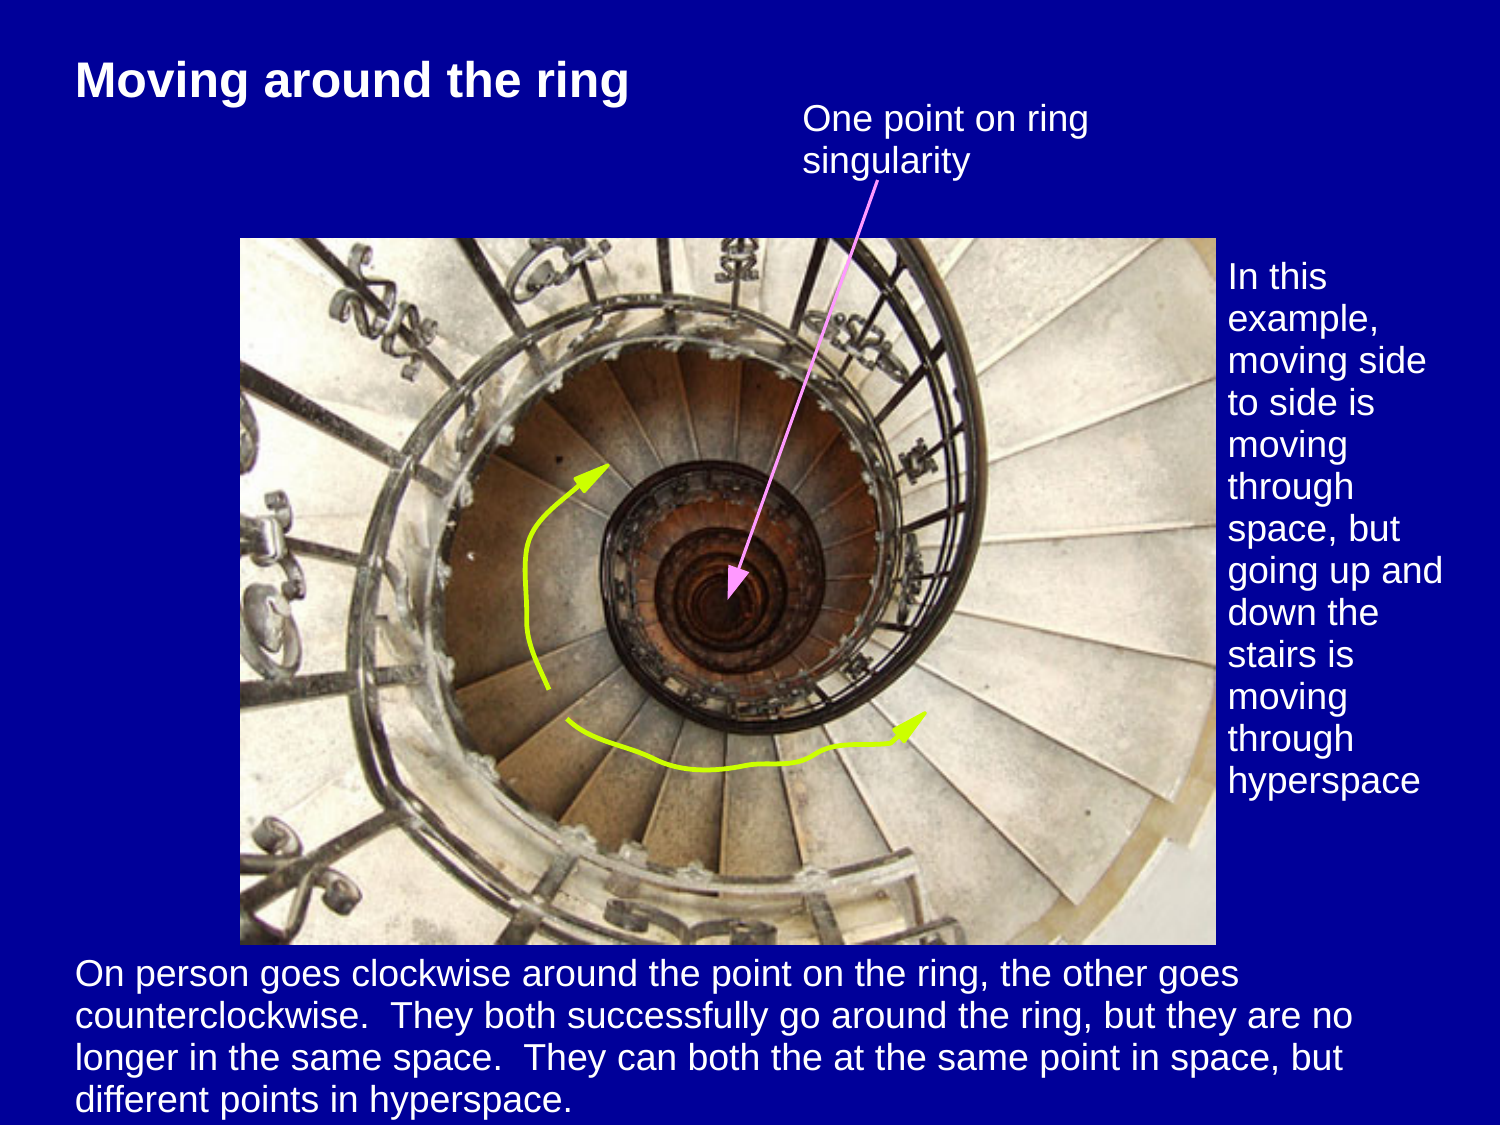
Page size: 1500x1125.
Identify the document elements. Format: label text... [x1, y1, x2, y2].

text_box Moving around the ring [60, 45, 1366, 116]
text_box One point on ring singularity [787, 116, 1118, 189]
text_box In this example, moving side to side is moving through space, but going up and down the stairs is moving through hyperspace [1212, 248, 1468, 852]
picture [240, 238, 1216, 945]
text_box On person goes clockwise around the point on the ring, the other goes counterclockwise. They both successfully go around the ring, but they are no longer in the same space. They can both the at the same point in space, but different points in hyperspace. [60, 945, 1441, 1125]
